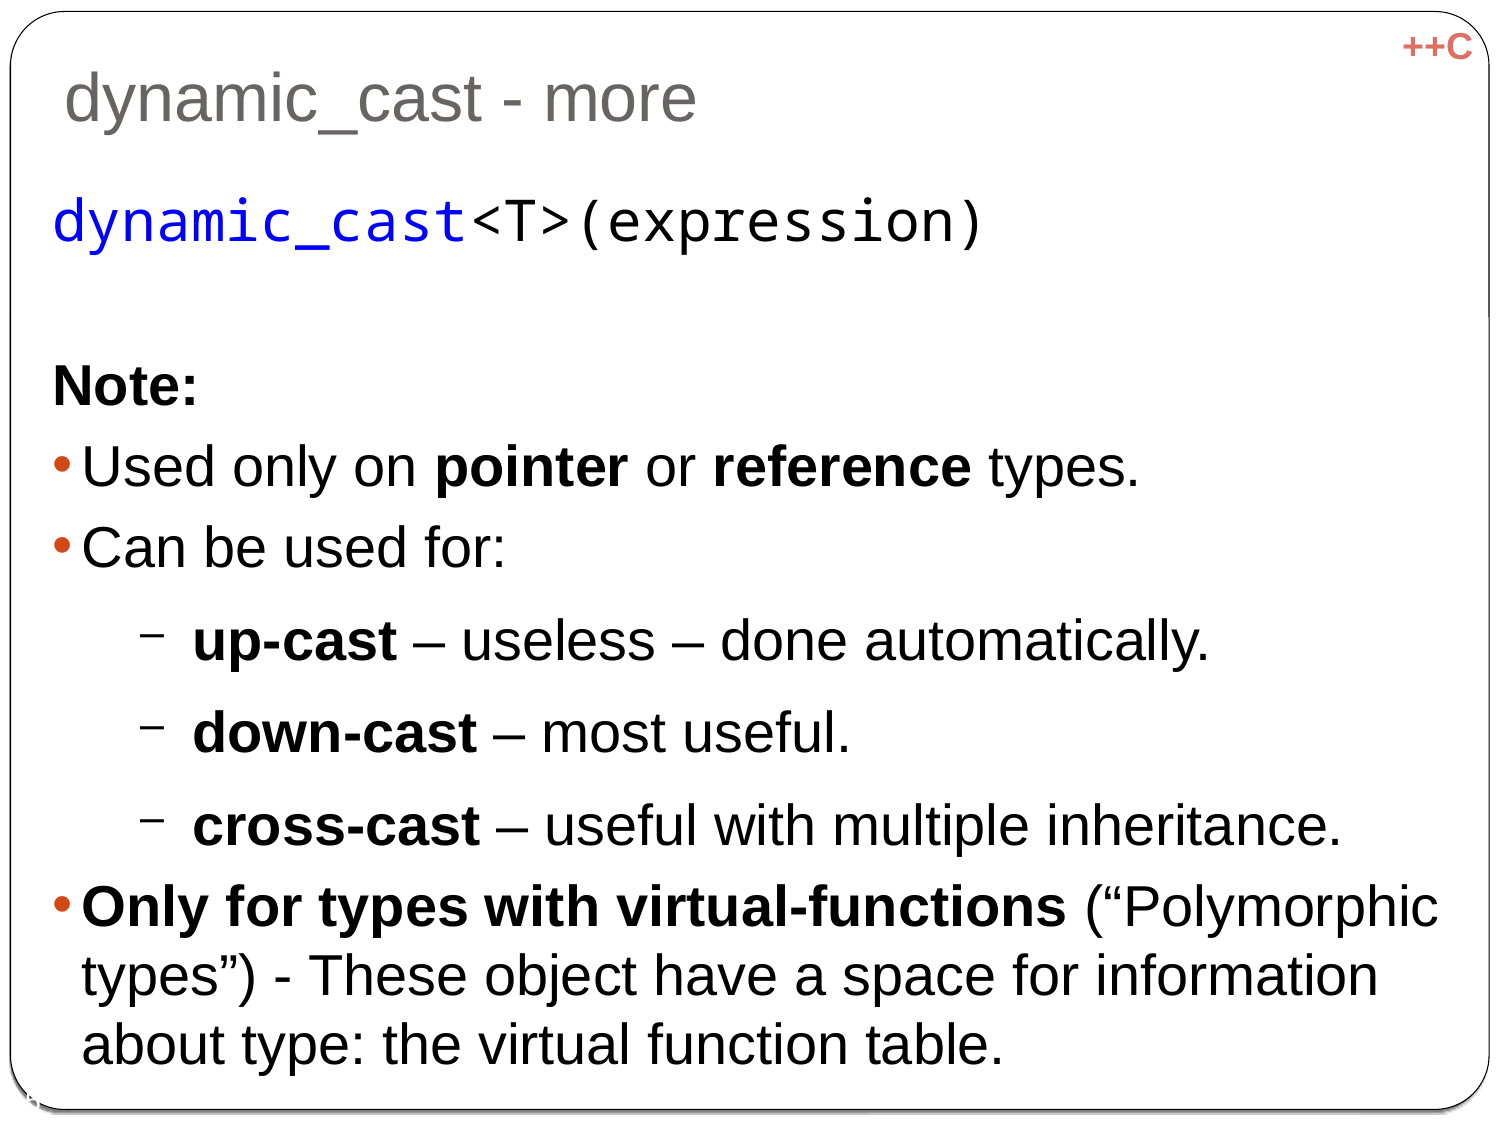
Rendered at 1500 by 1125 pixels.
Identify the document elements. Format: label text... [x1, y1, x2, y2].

title dynamic_cast - more [50, 45, 1450, 150]
list dynamic_cast<T>(expression) Note: Used only on pointer or reference types. Can be used for: up-cast – useless – done automatically. down-cast – most useful. cross-cast – useful with multiple inheritance. Only for types with virtual-functions (“Polymorphic types”) - These object have a space for information about type: the virtual function table. [37, 162, 1463, 1088]
slide_number <number> [0, 1074, 50, 1125]
